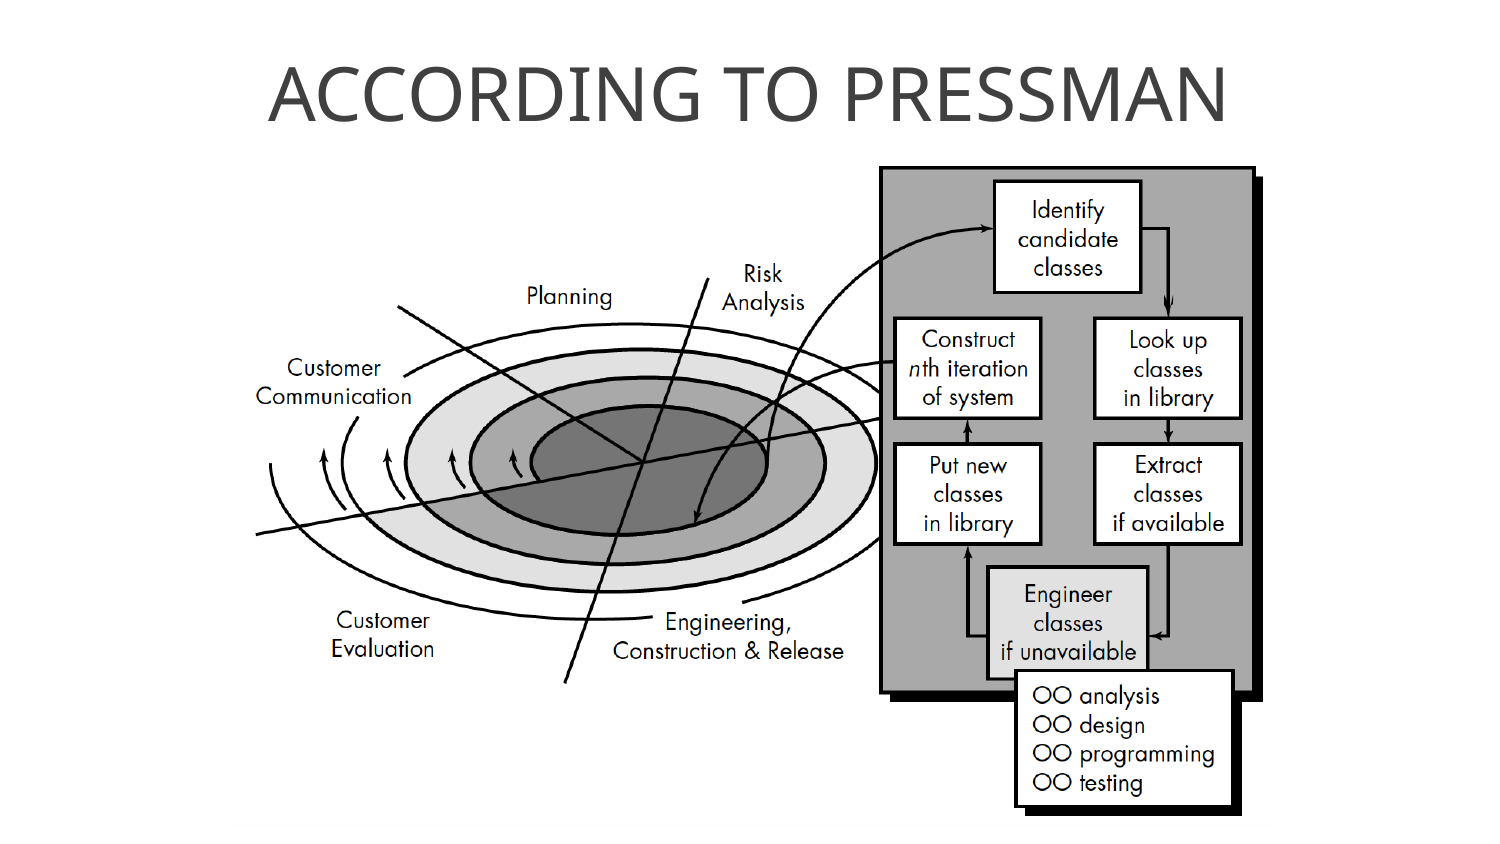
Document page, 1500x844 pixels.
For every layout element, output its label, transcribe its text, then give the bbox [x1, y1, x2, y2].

title According to pressman [75, 21, 1425, 162]
picture [228, 146, 1277, 828]
